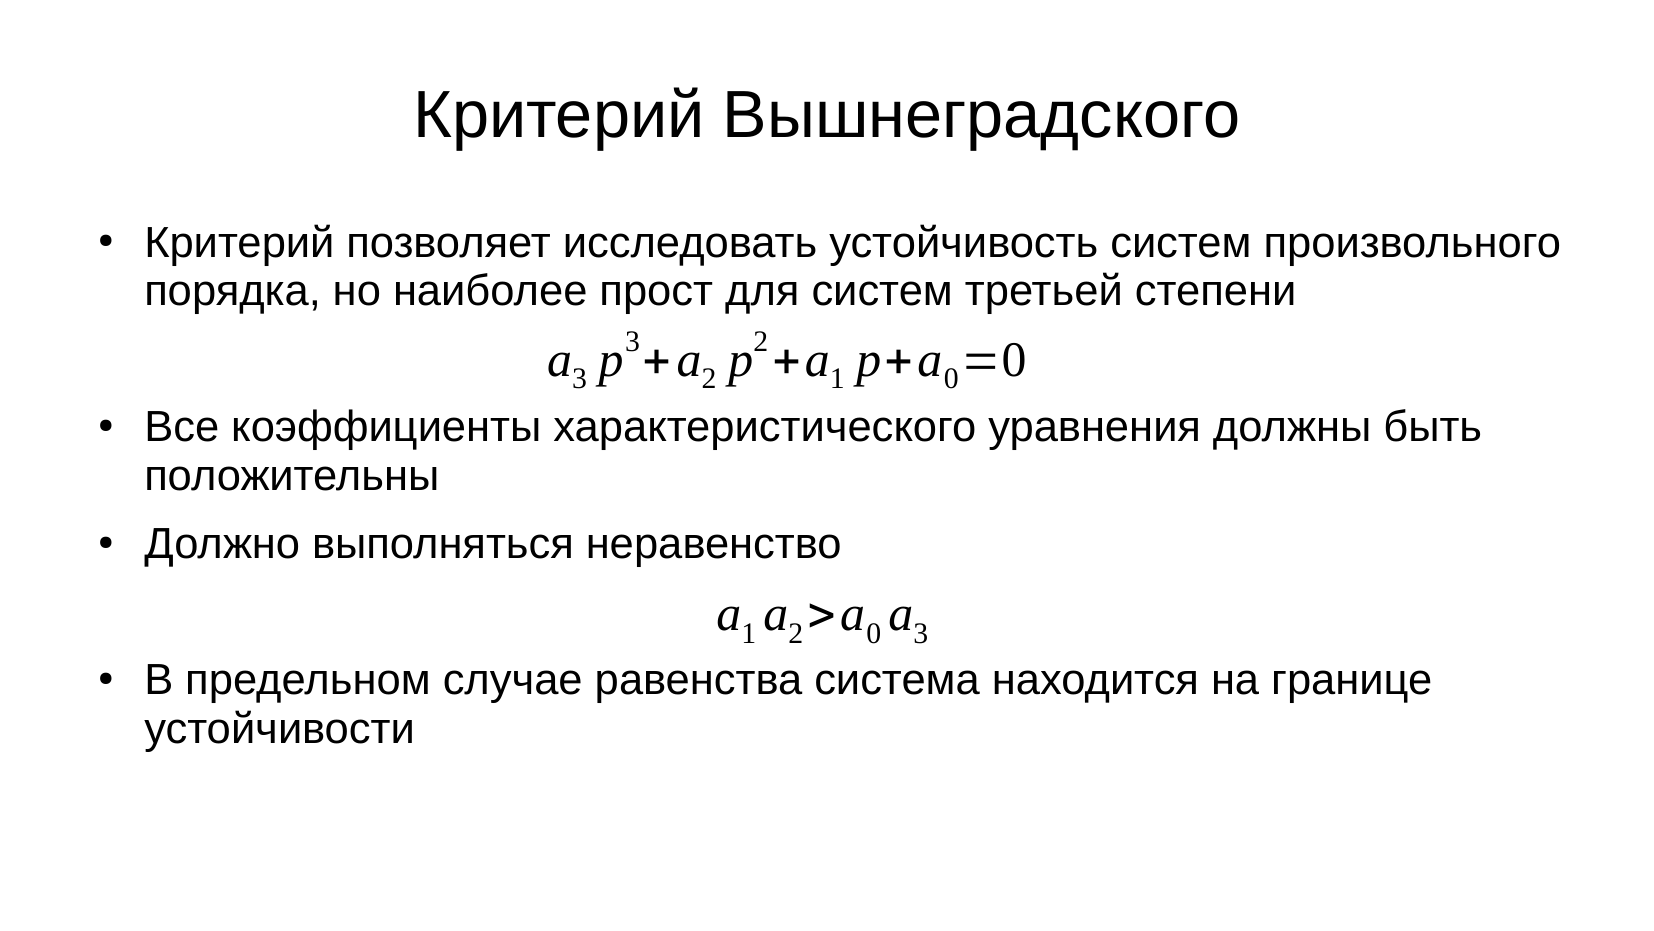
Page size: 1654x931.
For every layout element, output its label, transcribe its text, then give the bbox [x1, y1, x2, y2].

chart [708, 587, 936, 650]
title Критерий Вышнеградского [82, 37, 1571, 193]
list Критерий позволяет исследовать устойчивость систем произвольного порядка, но наиболее прост для систем третьей степени Все коэффициенты характеристического уравнения должны быть положительны Должно выполняться неравенство В предельном случае равенства система находится на границе устойчивости [82, 217, 1571, 758]
chart [539, 324, 1034, 395]
